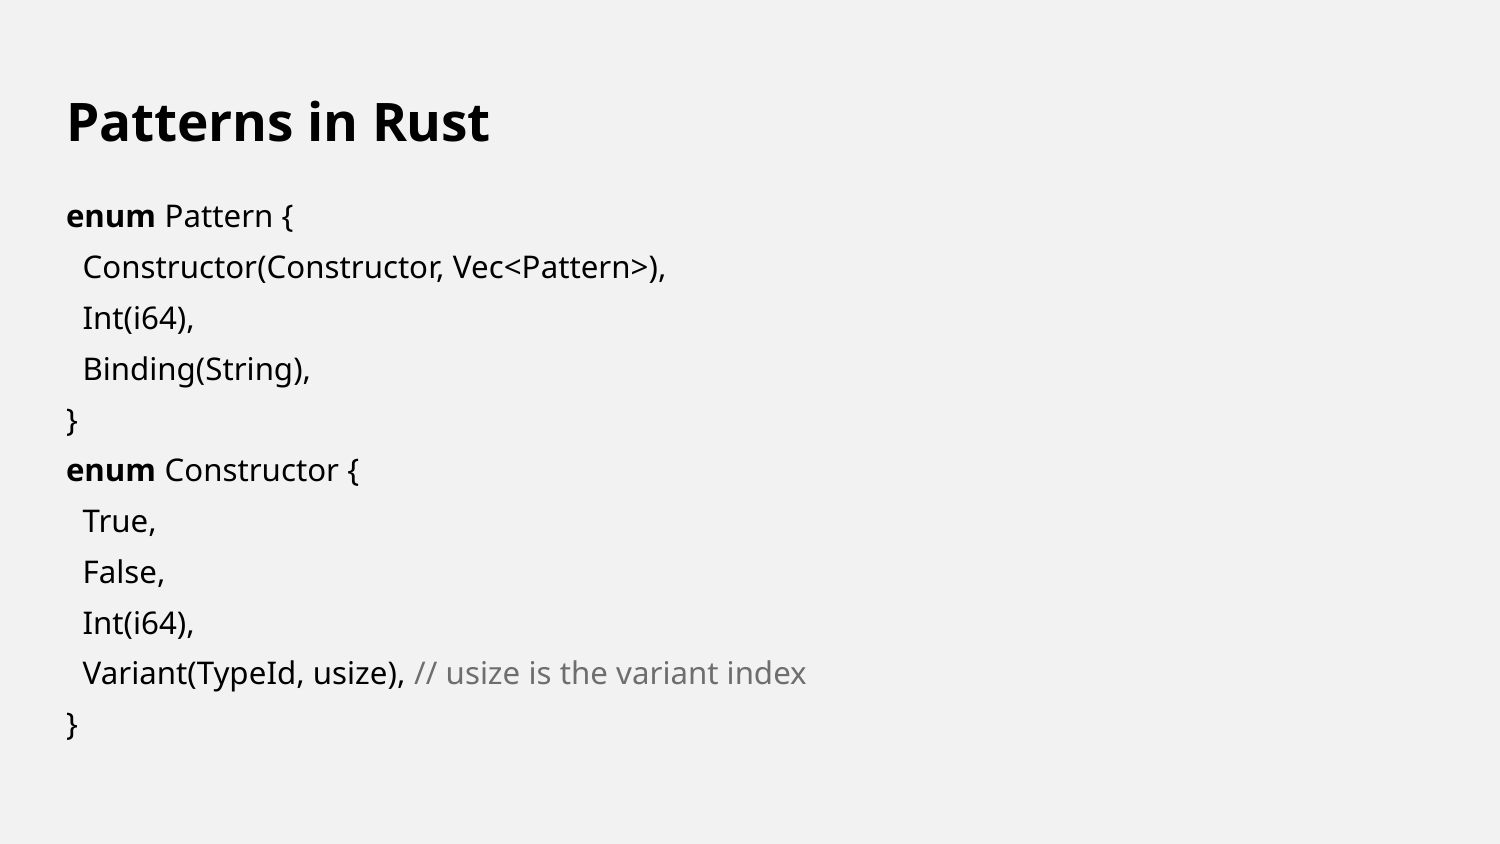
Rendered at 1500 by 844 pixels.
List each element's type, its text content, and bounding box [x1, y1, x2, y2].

title Patterns in Rust [51, 72, 1449, 167]
list enum Pattern { Constructor(Constructor, Vec<Pattern>), Int(i64), Binding(String), } enum Constructor { True, False, Int(i64), Variant(TypeId, usize), // usize is the variant index } [51, 189, 1449, 750]
